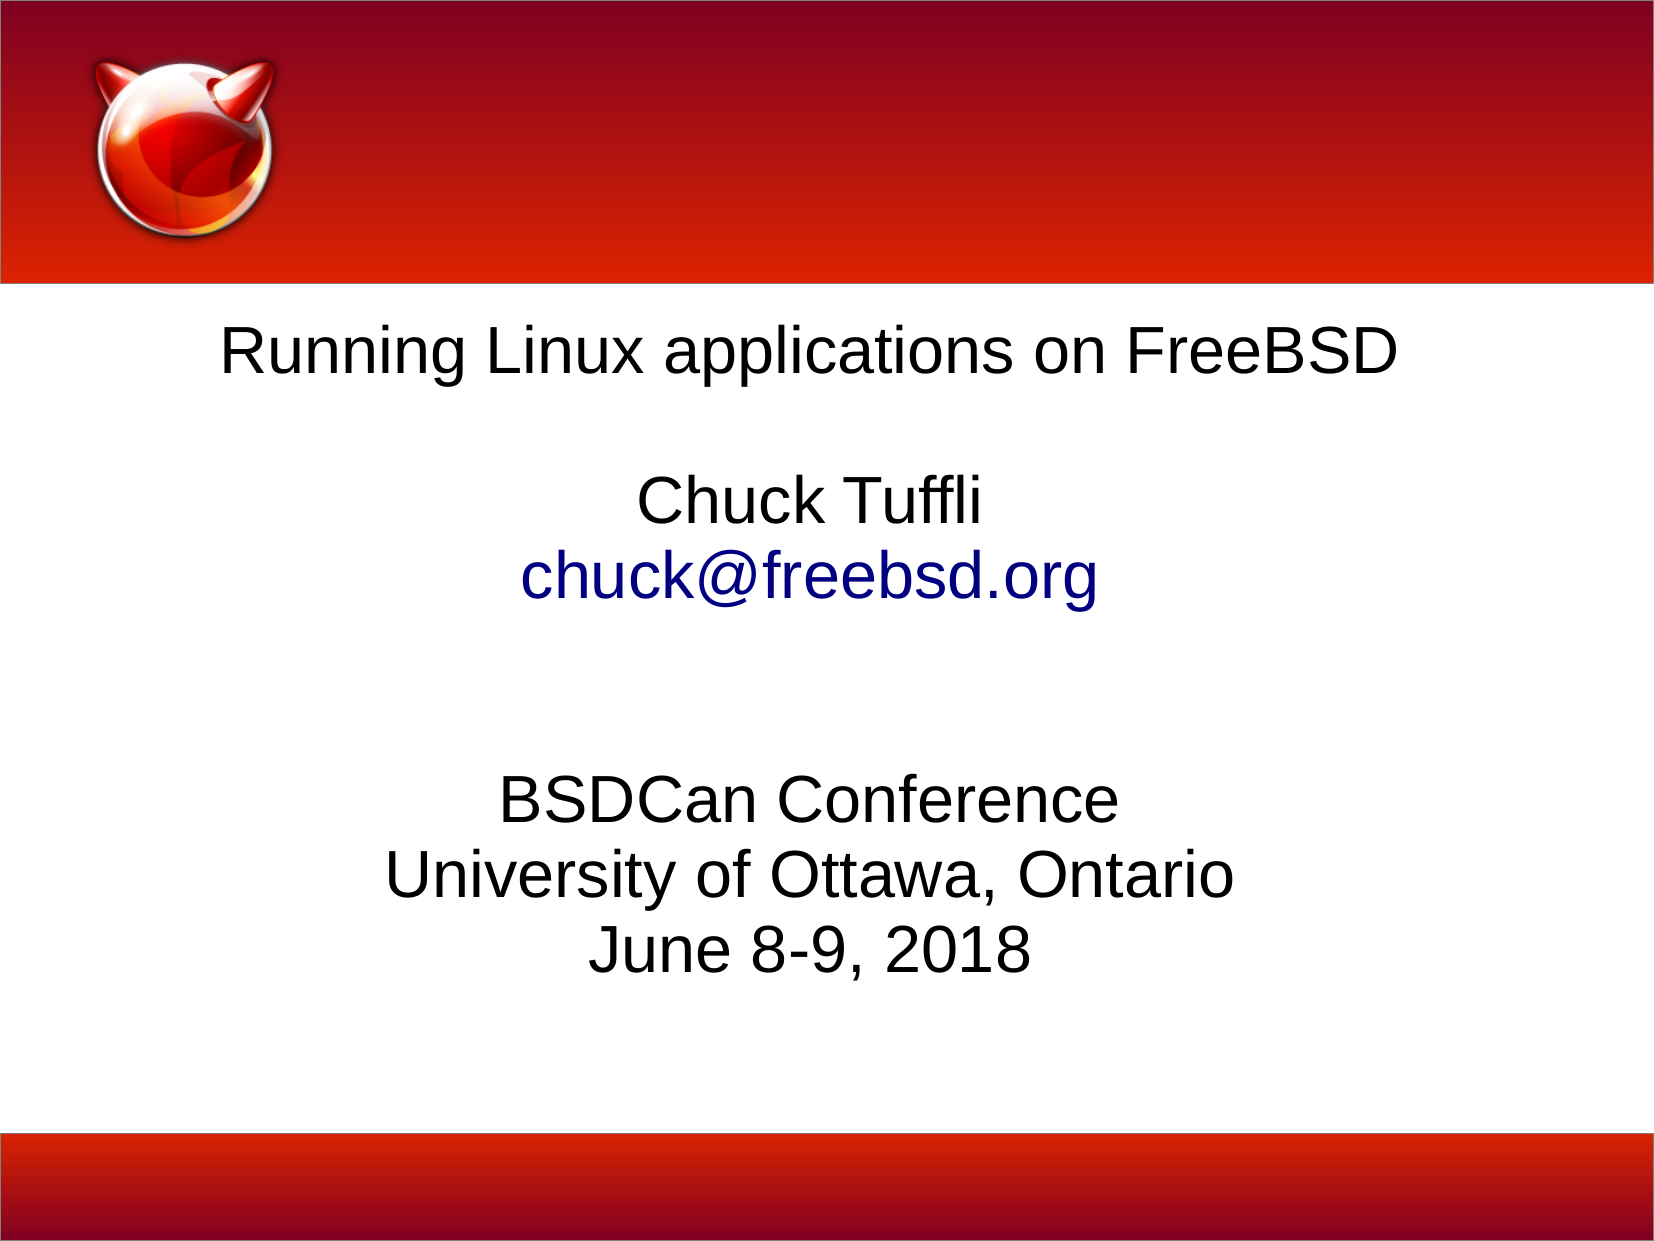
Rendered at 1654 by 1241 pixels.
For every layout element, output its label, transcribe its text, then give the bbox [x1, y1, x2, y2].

picture [82, 49, 289, 252]
subtitle Running Linux applications on FreeBSD Chuck Tuffli chuck@freebsd.org BSDCan Conference University of Ottawa, Ontario June 8-9, 2018 [82, 290, 1538, 1010]
